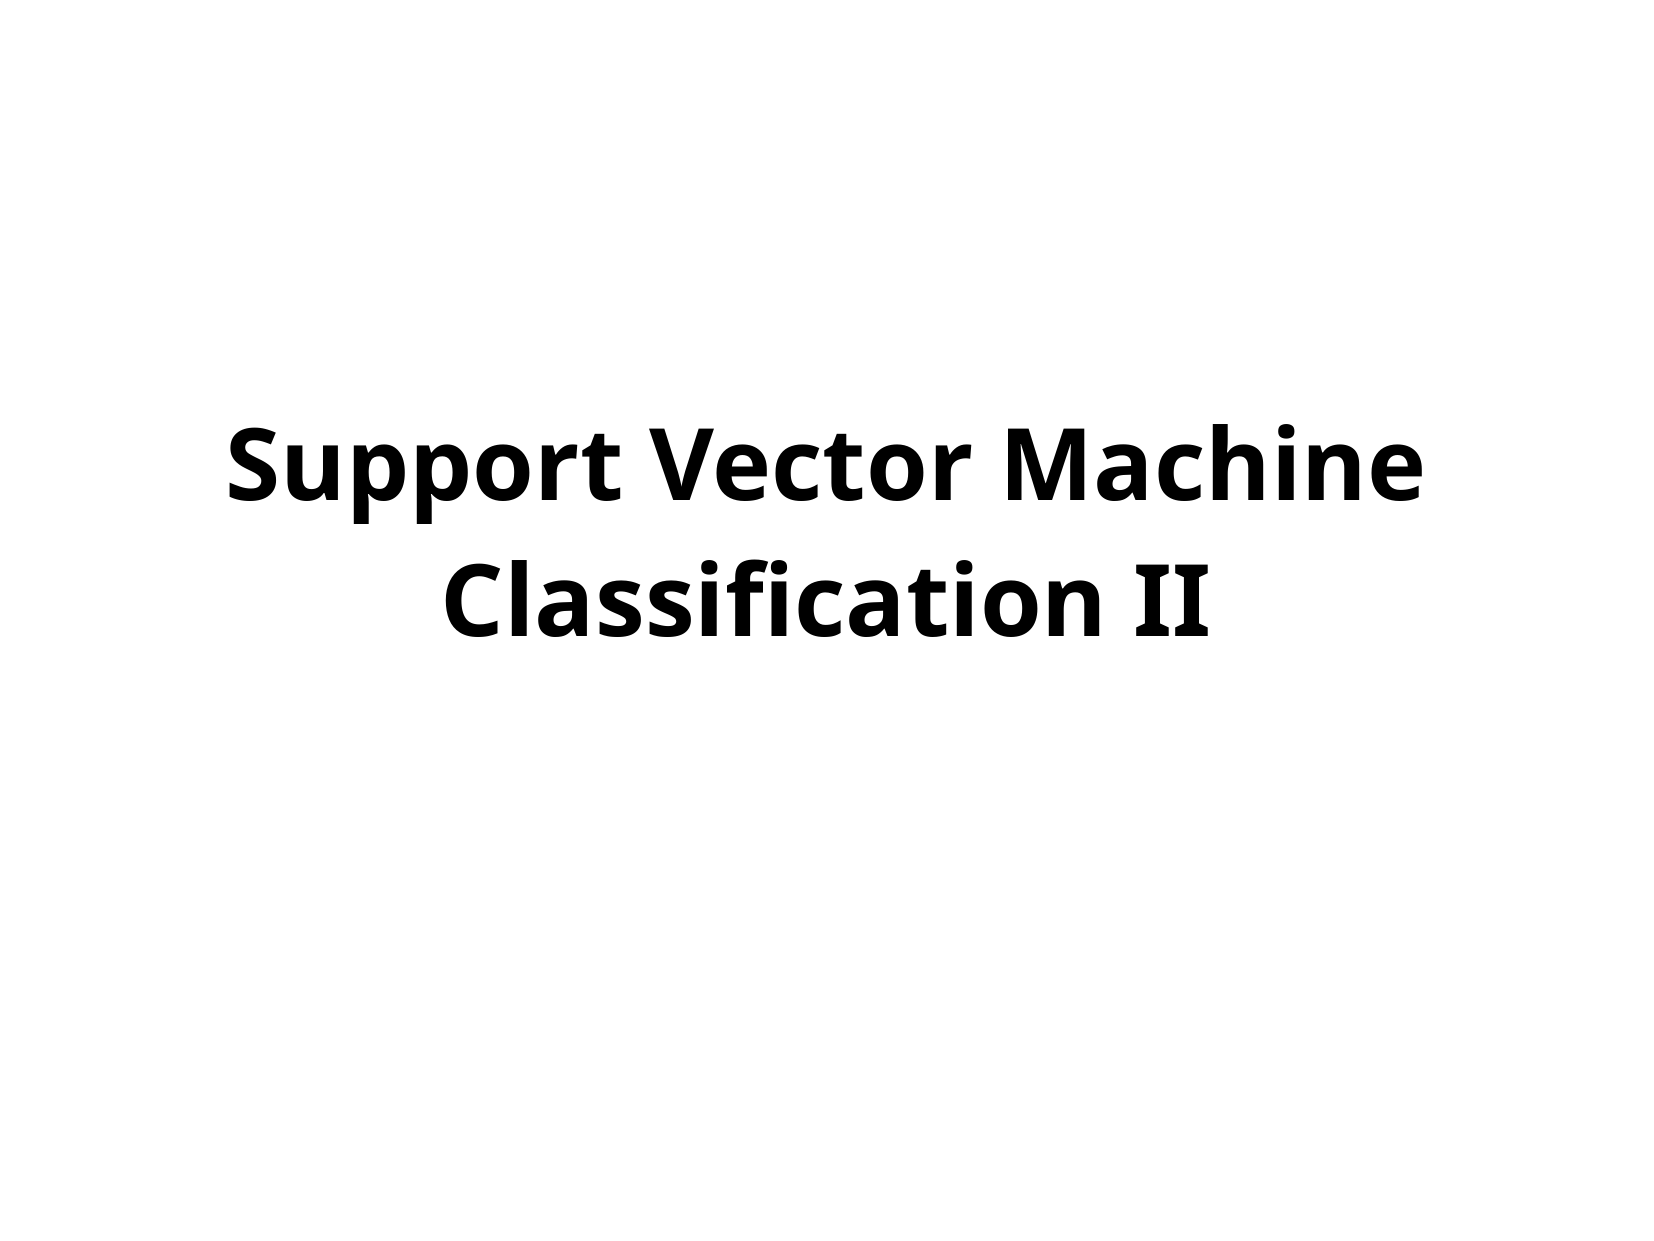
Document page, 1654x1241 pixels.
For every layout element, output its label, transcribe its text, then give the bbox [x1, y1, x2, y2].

subtitle Support Vector Machine Classification II [82, 49, 1571, 1010]
